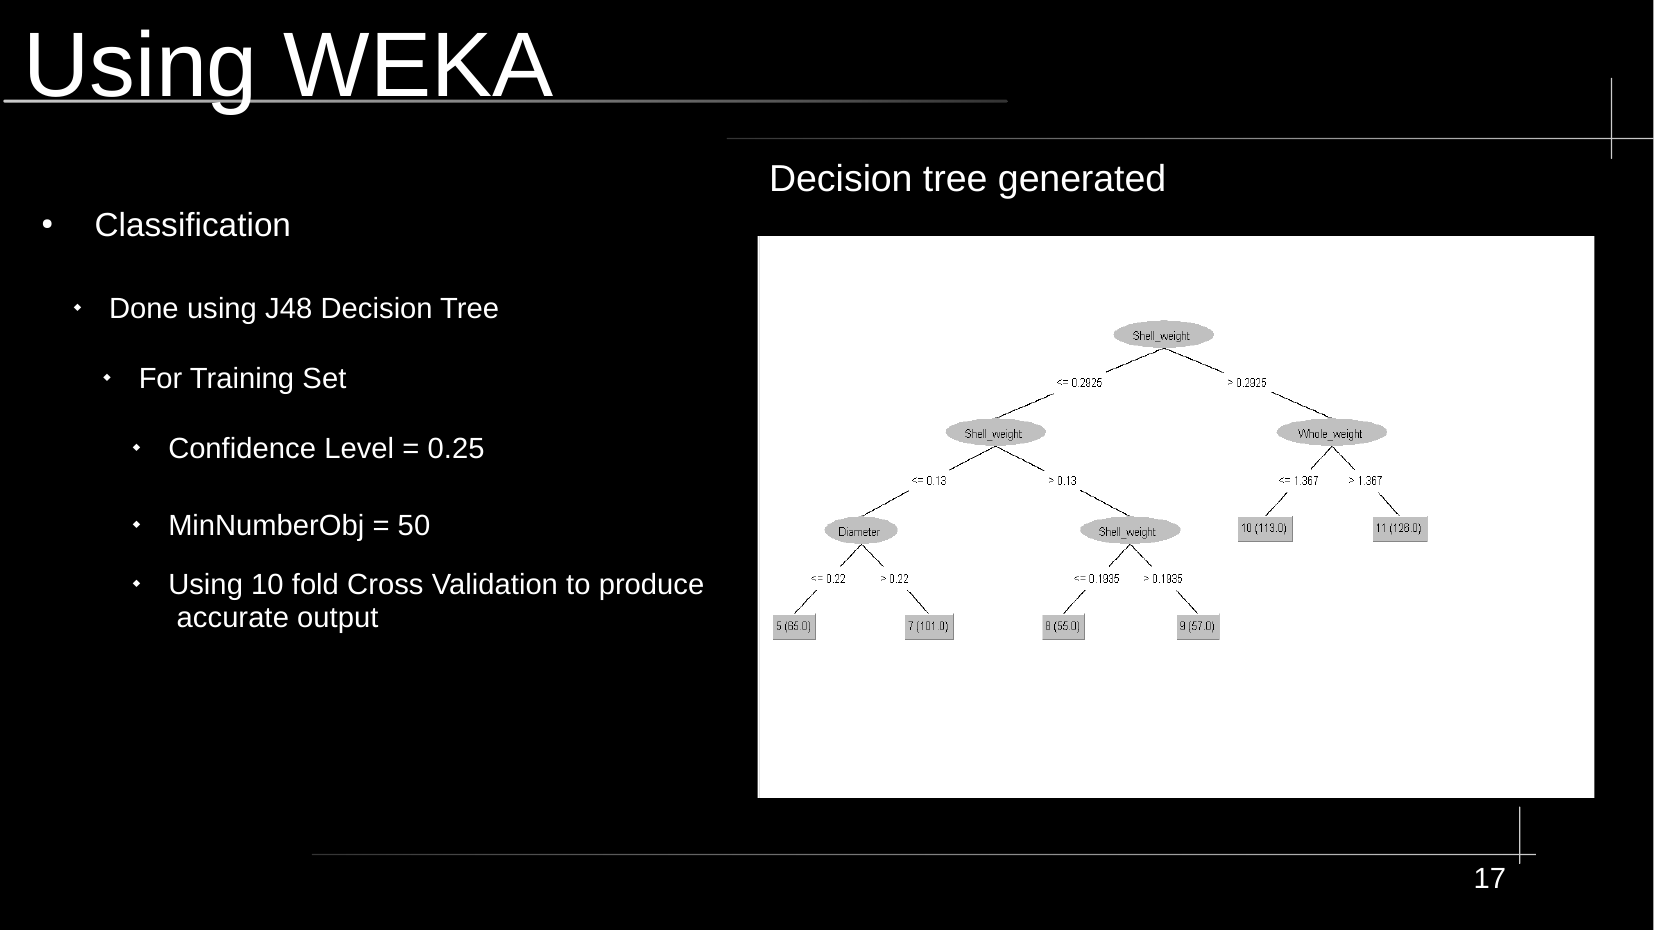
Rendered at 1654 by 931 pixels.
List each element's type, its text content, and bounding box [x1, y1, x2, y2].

text_box MinNumberObj = 50 [118, 501, 446, 550]
picture [757, 236, 1595, 798]
list Classification [23, 206, 532, 285]
text_box Using 10 fold Cross Validation to produce accurate output [118, 561, 721, 709]
text_box Confidence Level = 0.25 [118, 424, 500, 473]
title Using WEKA [23, 11, 1589, 119]
text_box Done using J48 Decision Tree [59, 284, 515, 332]
text_box Decision tree generated [754, 149, 1182, 207]
text_box For Training Set [88, 354, 362, 402]
